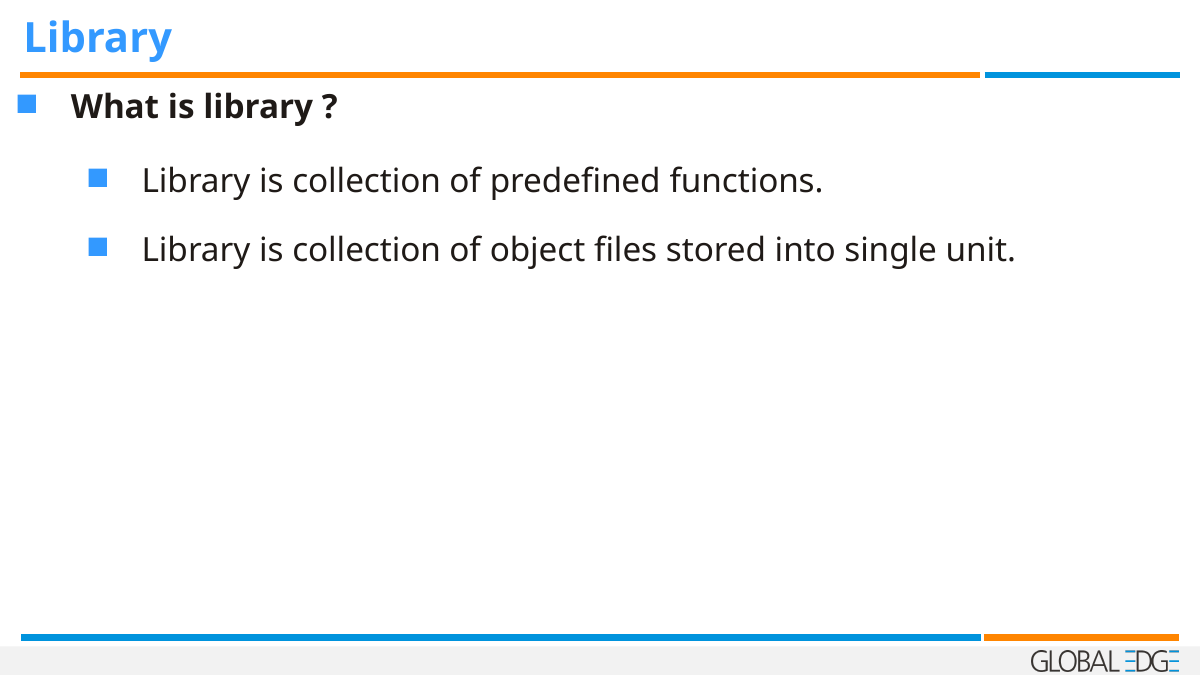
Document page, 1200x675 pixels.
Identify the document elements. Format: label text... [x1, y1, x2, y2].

title Library [12, 9, 1088, 63]
picture [1031, 650, 1179, 672]
list What is library ? Library is collection of predefined functions. Library is collection of object files stored into single unit. [0, 82, 1149, 610]
